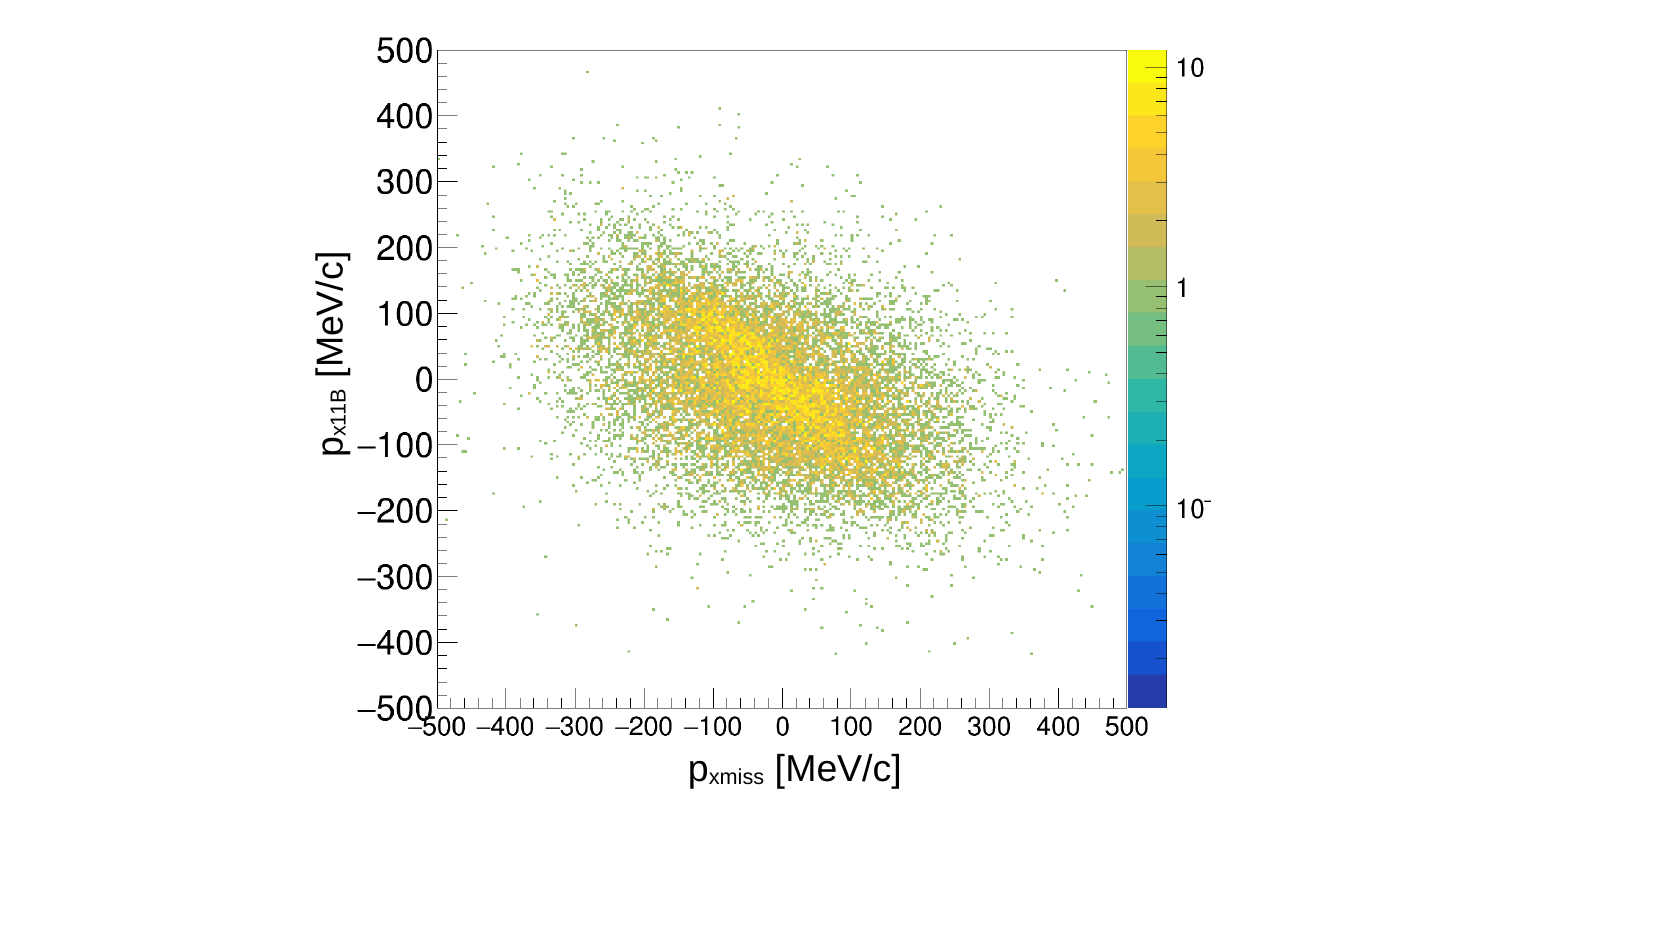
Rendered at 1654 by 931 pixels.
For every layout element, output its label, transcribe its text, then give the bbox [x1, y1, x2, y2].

picture [354, 29, 1211, 739]
text_box pxmiss [MeV/c] [673, 740, 1087, 798]
text_box px11B [MeV/c] [301, 224, 358, 473]
